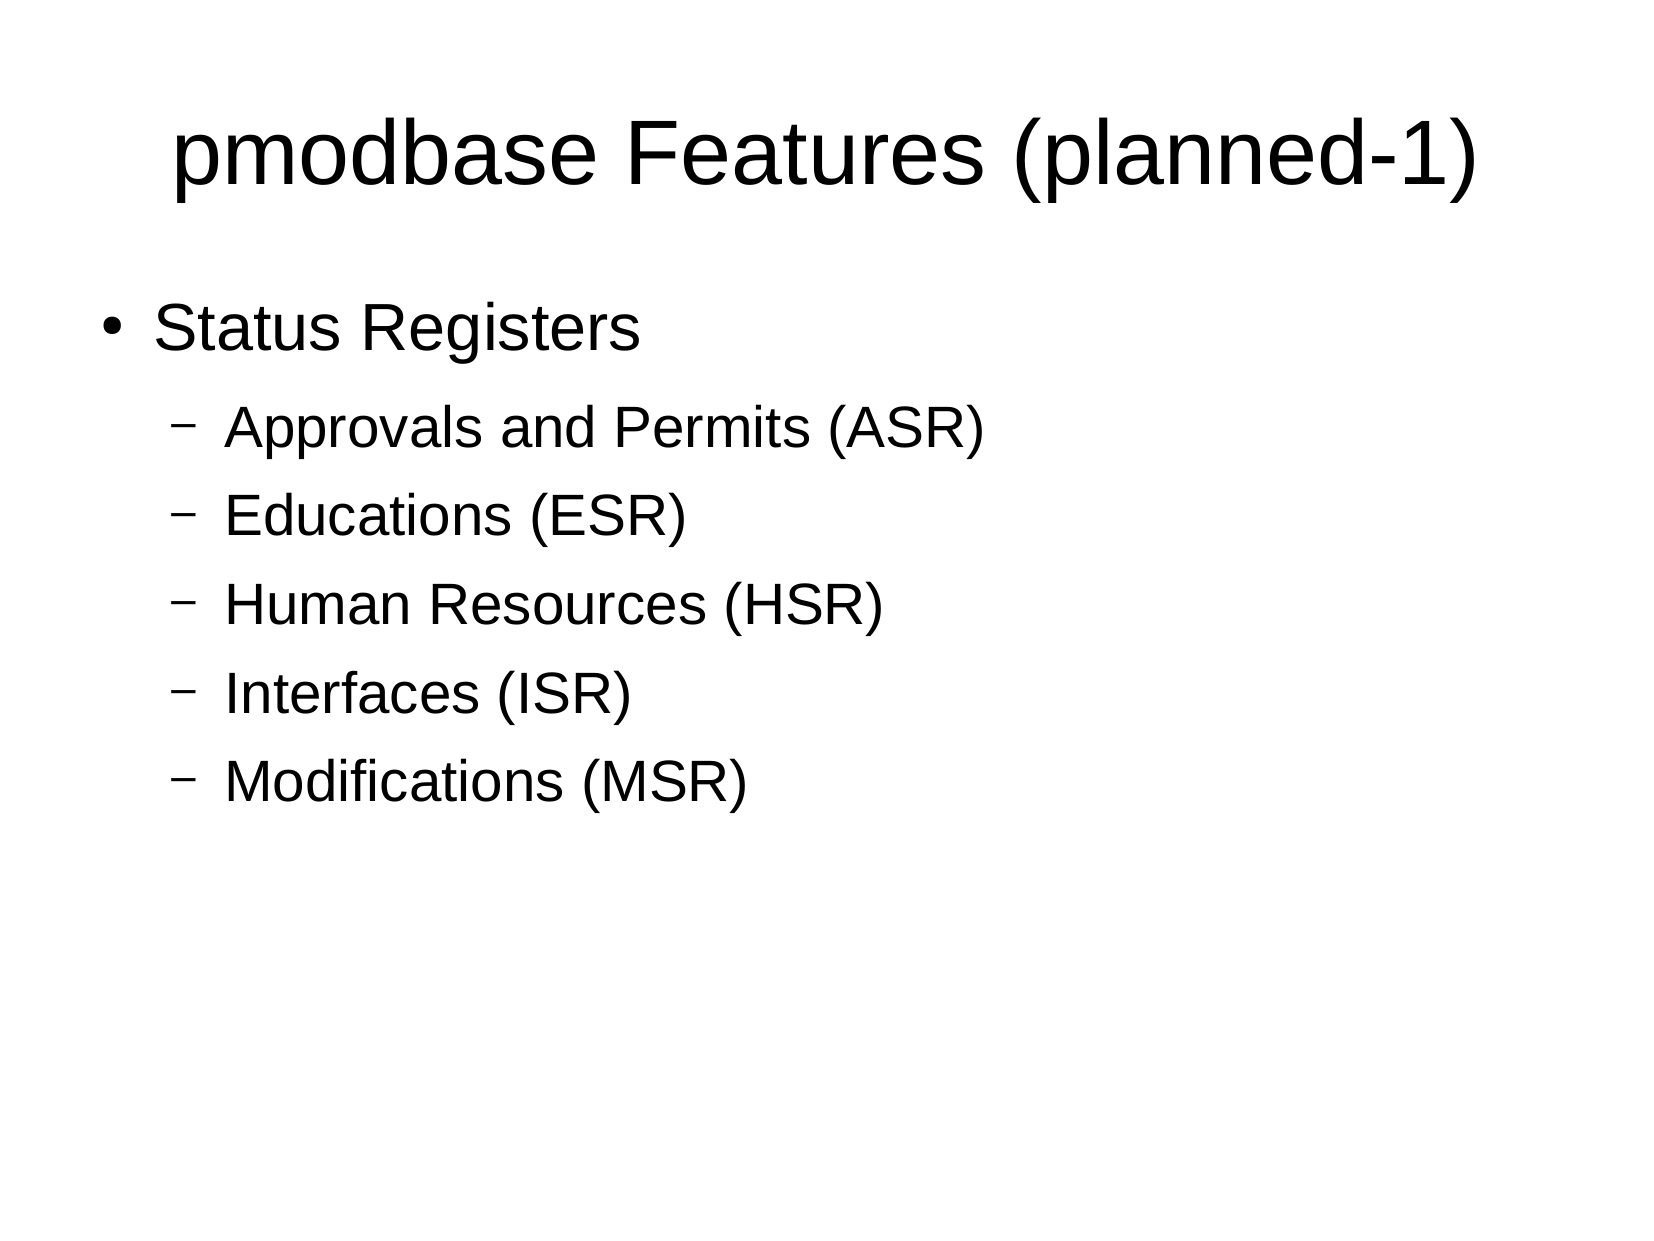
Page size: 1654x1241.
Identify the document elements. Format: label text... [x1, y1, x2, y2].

list Status Registers Approvals and Permits (ASR) Educations (ESR) Human Resources (HSR) Interfaces (ISR) Modifications (MSR) [82, 290, 1571, 1010]
title pmodbase Features (planned-1) [82, 49, 1571, 257]
